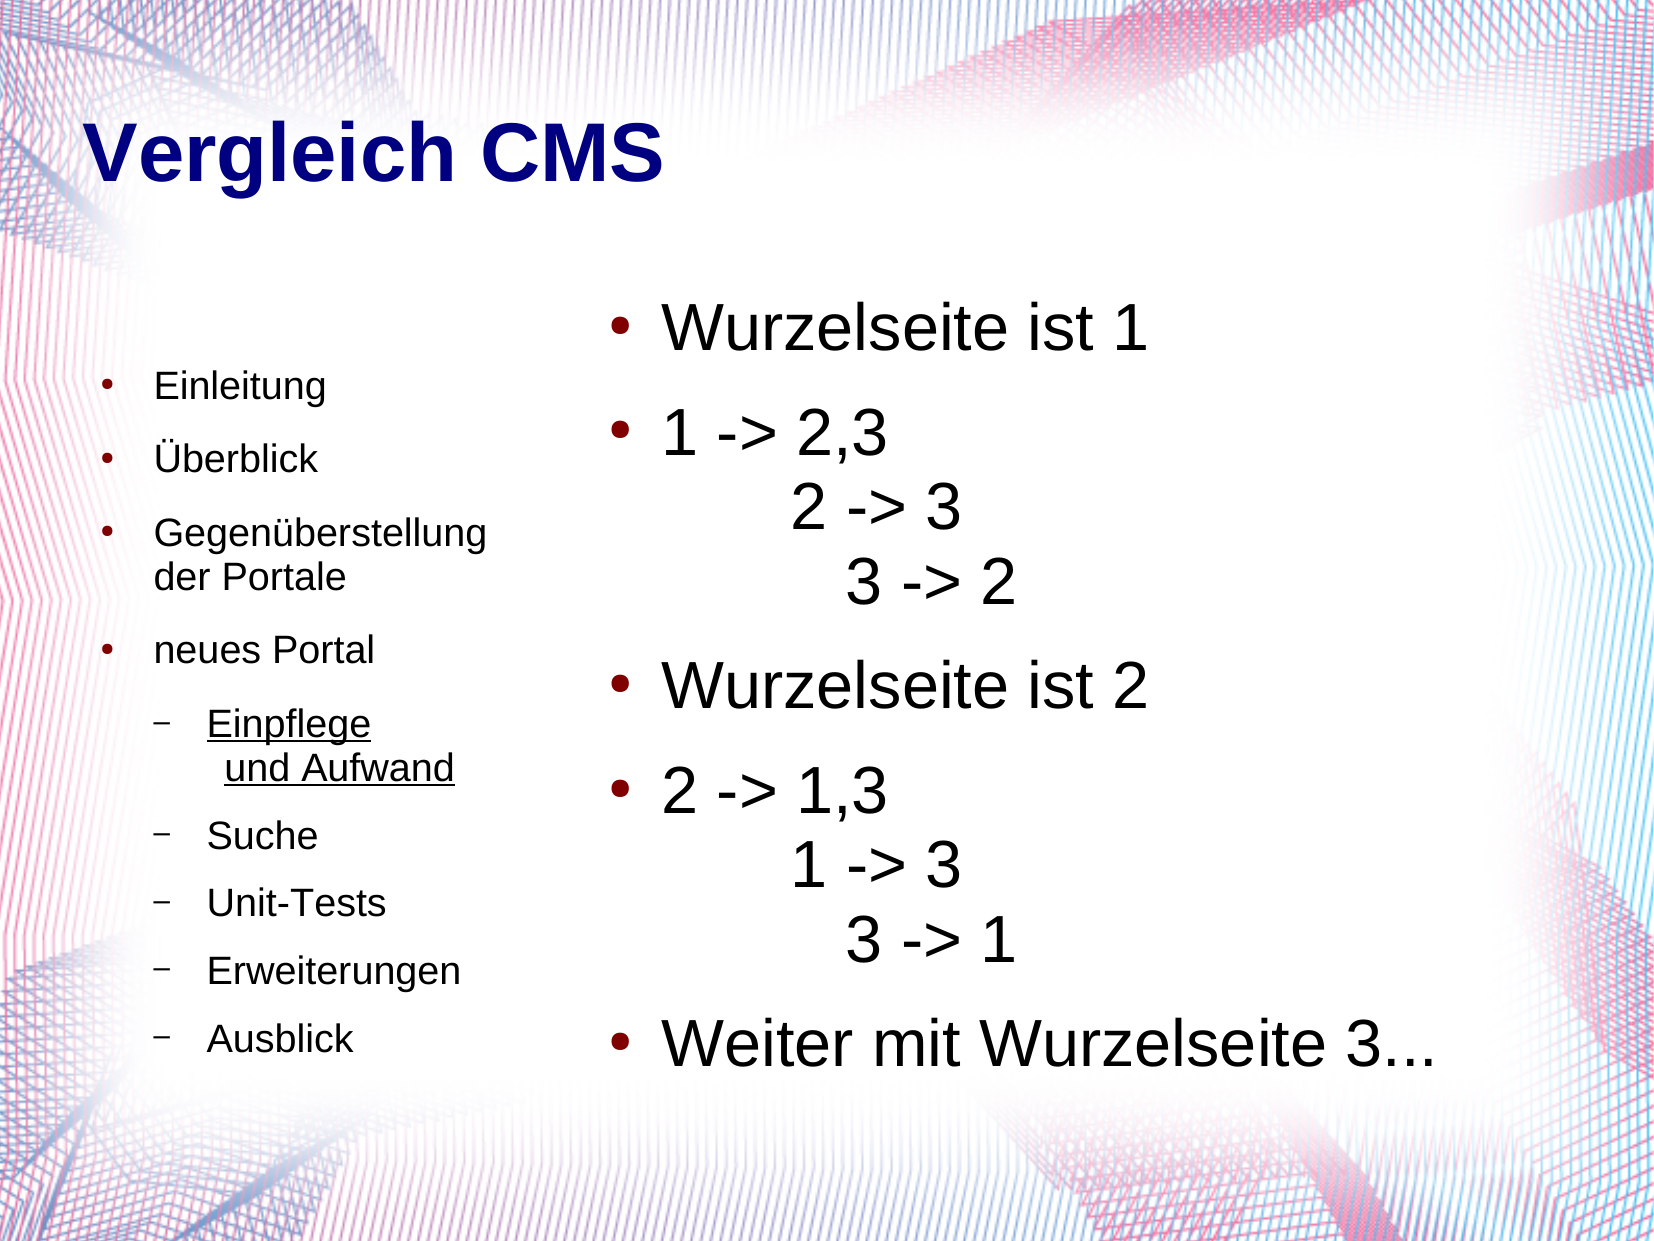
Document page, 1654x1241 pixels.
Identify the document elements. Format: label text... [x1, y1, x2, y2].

picture [0, 0, 1654, 1241]
title Vergleich CMS [82, 49, 1571, 257]
list Wurzelseite ist 1 1 -> 2,3 2 -> 3 3 -> 2 Wurzelseite ist 2 2 -> 1,3 1 -> 3 3 -> 1 Weiter mit Wurzelseite 3... [590, 290, 1572, 1109]
list Einleitung Überblick Gegenüberstellung der Portale neues Portal Einpflege und Aufwand Suche Unit-Tests Erweiterungen Ausblick [82, 290, 520, 1109]
